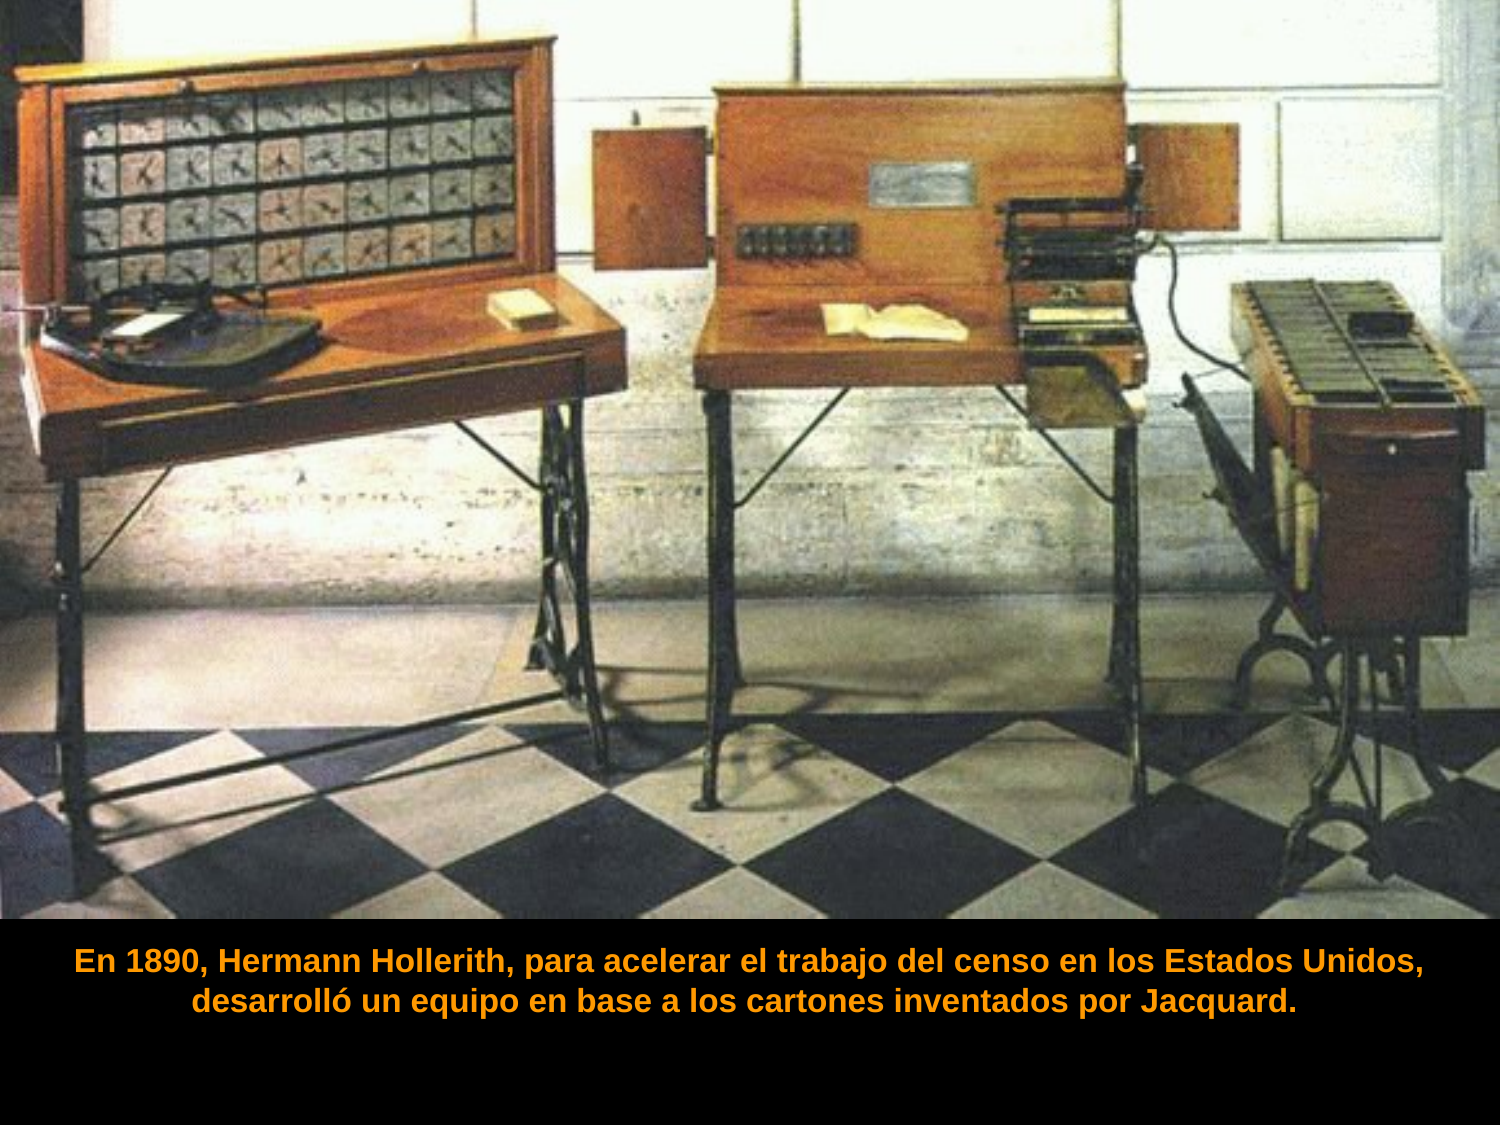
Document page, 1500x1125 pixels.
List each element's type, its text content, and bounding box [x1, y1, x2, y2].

picture [0, 0, 1500, 919]
text_box En 1890, Hermann Hollerith, para acelerar el trabajo del censo en los Estados Unidos, desarrolló un equipo en base a los cartones inventados por Jacquard. [0, 931, 1500, 1028]
